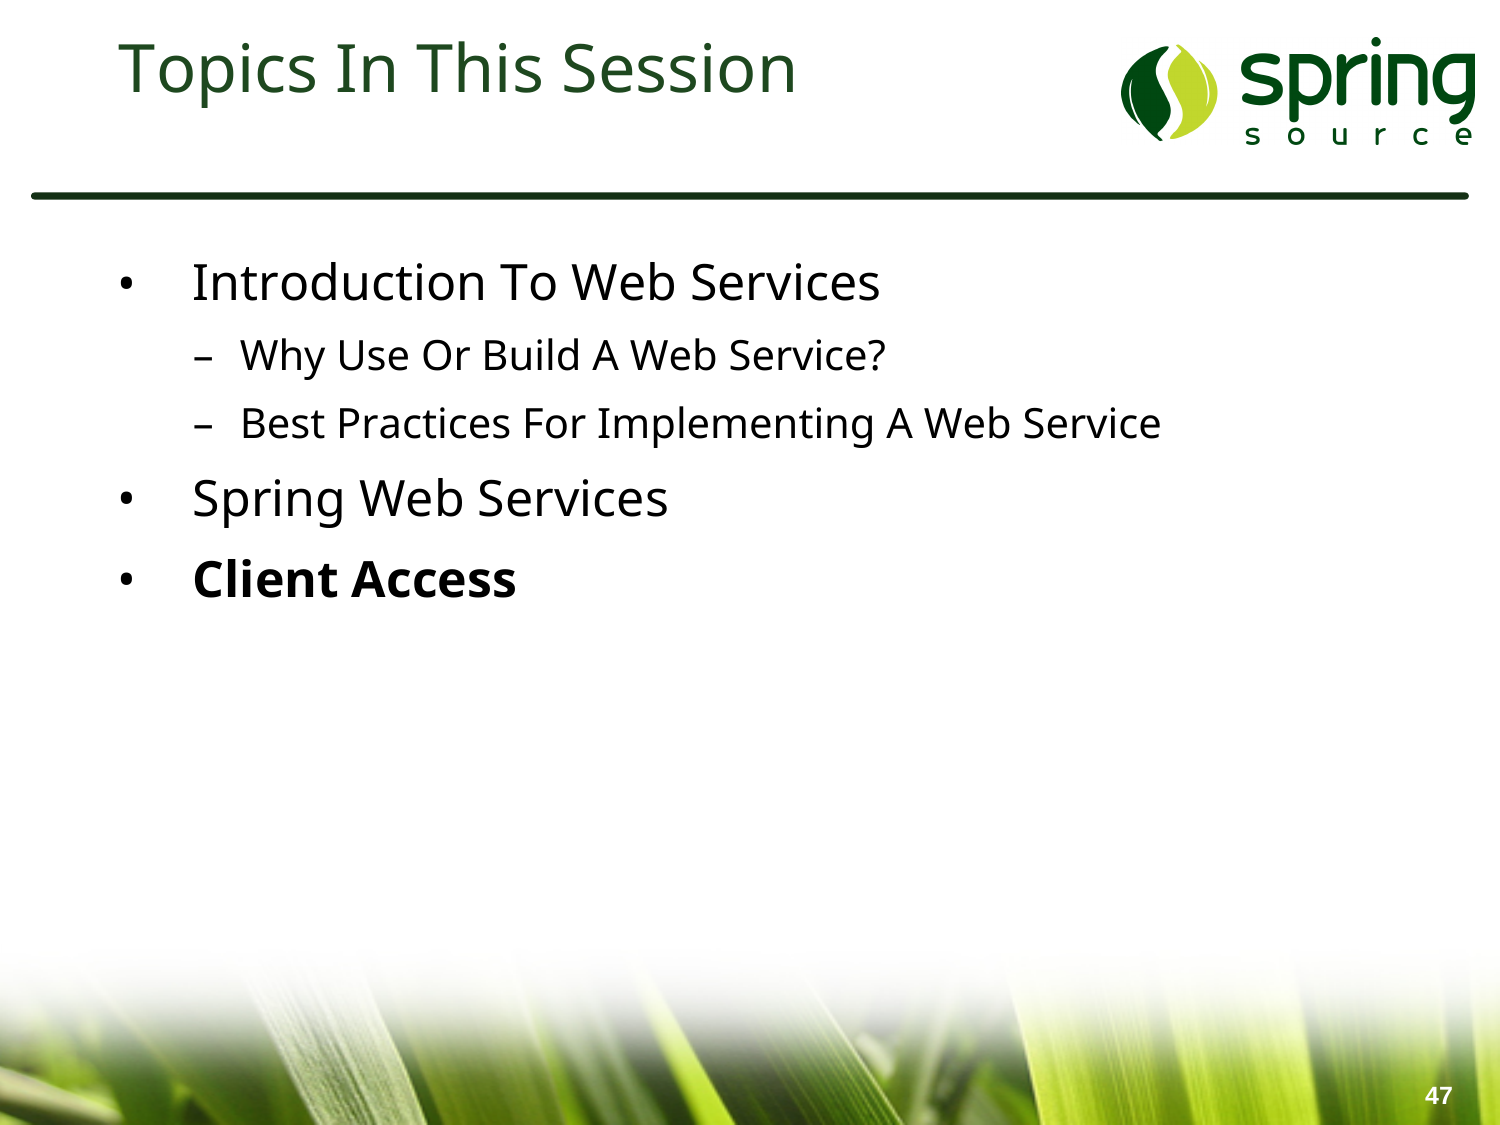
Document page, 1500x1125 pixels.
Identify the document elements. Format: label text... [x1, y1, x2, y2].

picture [0, 944, 1500, 1125]
picture [1136, 37, 1475, 145]
title Topics In This Session [103, 13, 1136, 177]
list Introduction To Web Services Why Use Or Build A Web Service? Best Practices For Implementing A Web Service Spring Web Services Client Access [103, 239, 1394, 903]
